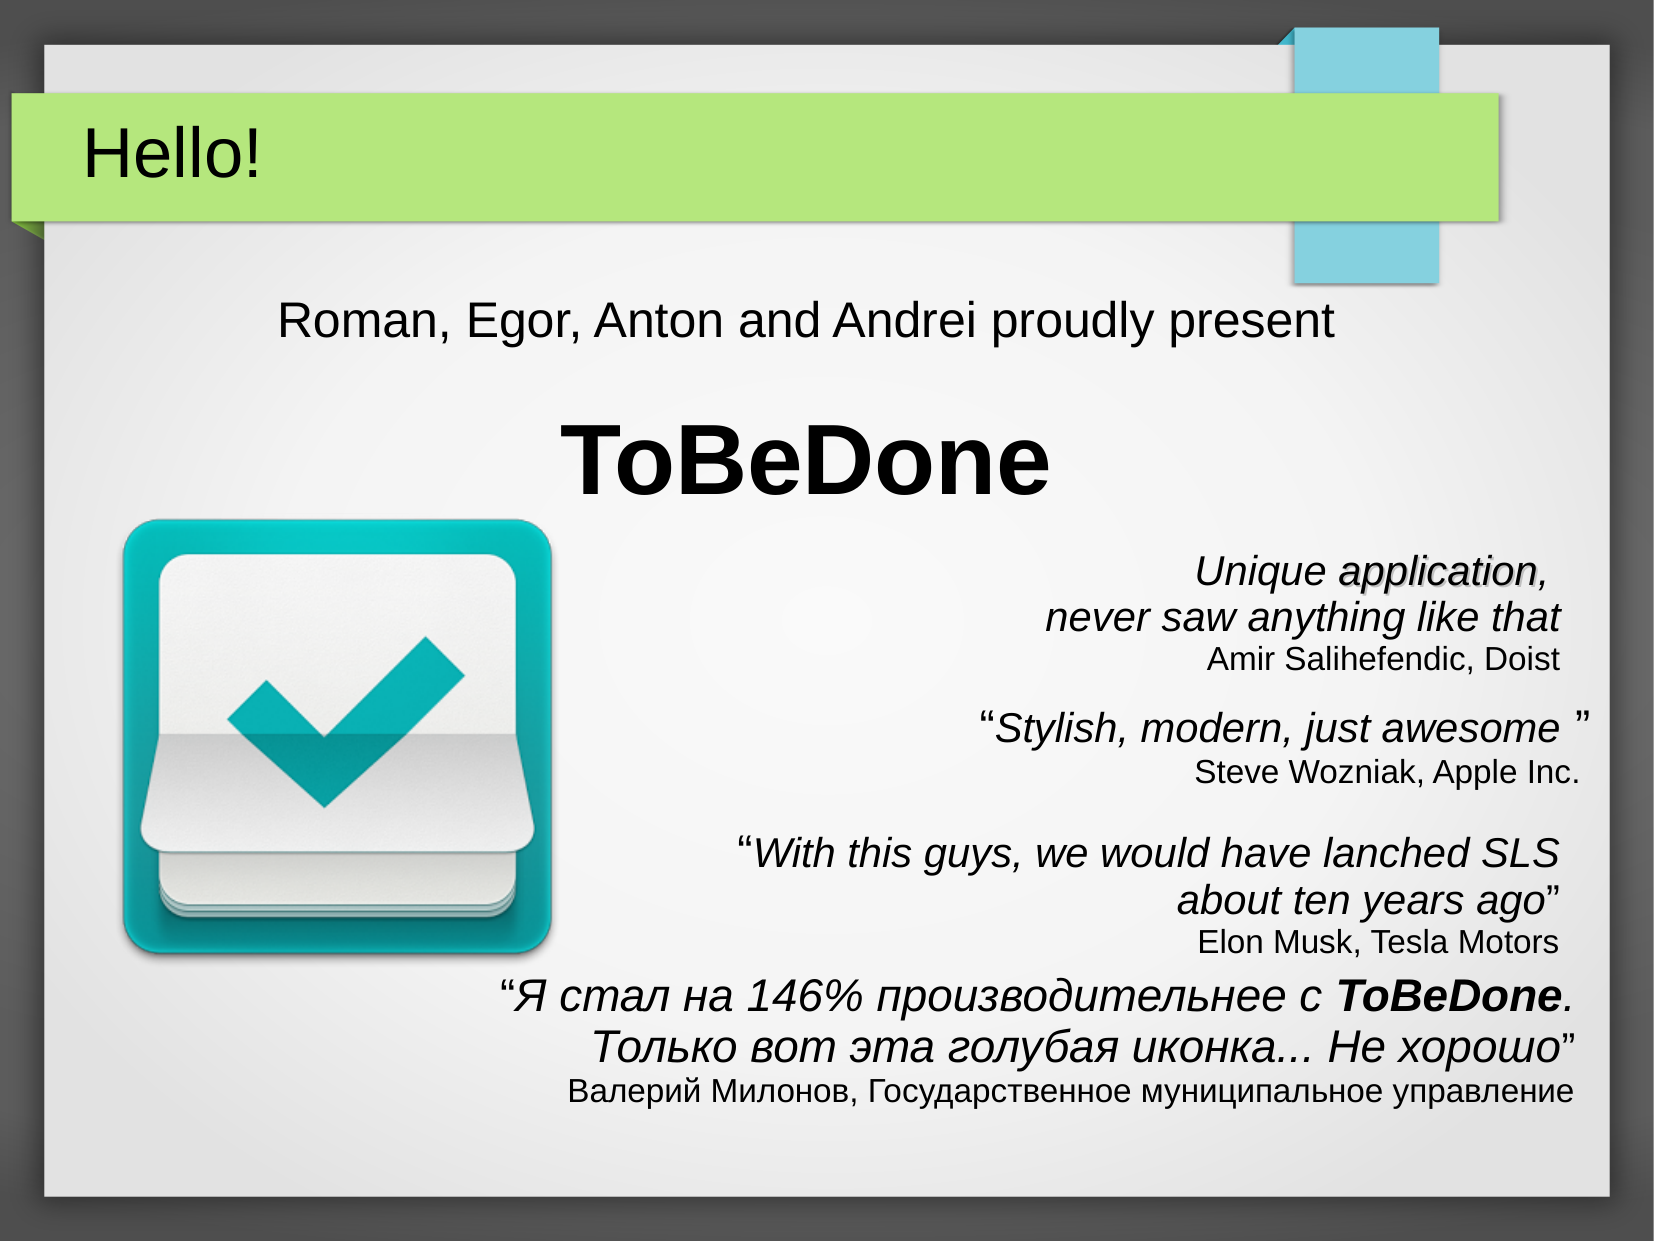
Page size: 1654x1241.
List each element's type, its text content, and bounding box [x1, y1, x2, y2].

text_box “Stylish, modern, just awesome ” Steve Wozniak, Apple Inc. [810, 690, 1606, 825]
title Hello! [82, 49, 1571, 257]
subtitle [87, 295, 420, 1015]
subtitle [571, 295, 1576, 969]
text_box “With this guys, we would have lanched SLS about ten years ago” Elon Musk, Tesla Motors [734, 825, 1561, 961]
text_box Unique application, never saw anything like that Amir Salihefendic, Doist [853, 540, 1576, 687]
picture [0, 0, 1654, 1241]
text_box “Я стал на 146% производительнее с ToBeDone. Только вот эта голубая иконка... Не хорошо” Валерий Милонов, Государственное муниципальное управление [420, 969, 1576, 1111]
text_box Roman, Egor, Anton and Andrei proudly present ToBeDone [262, 285, 1351, 525]
